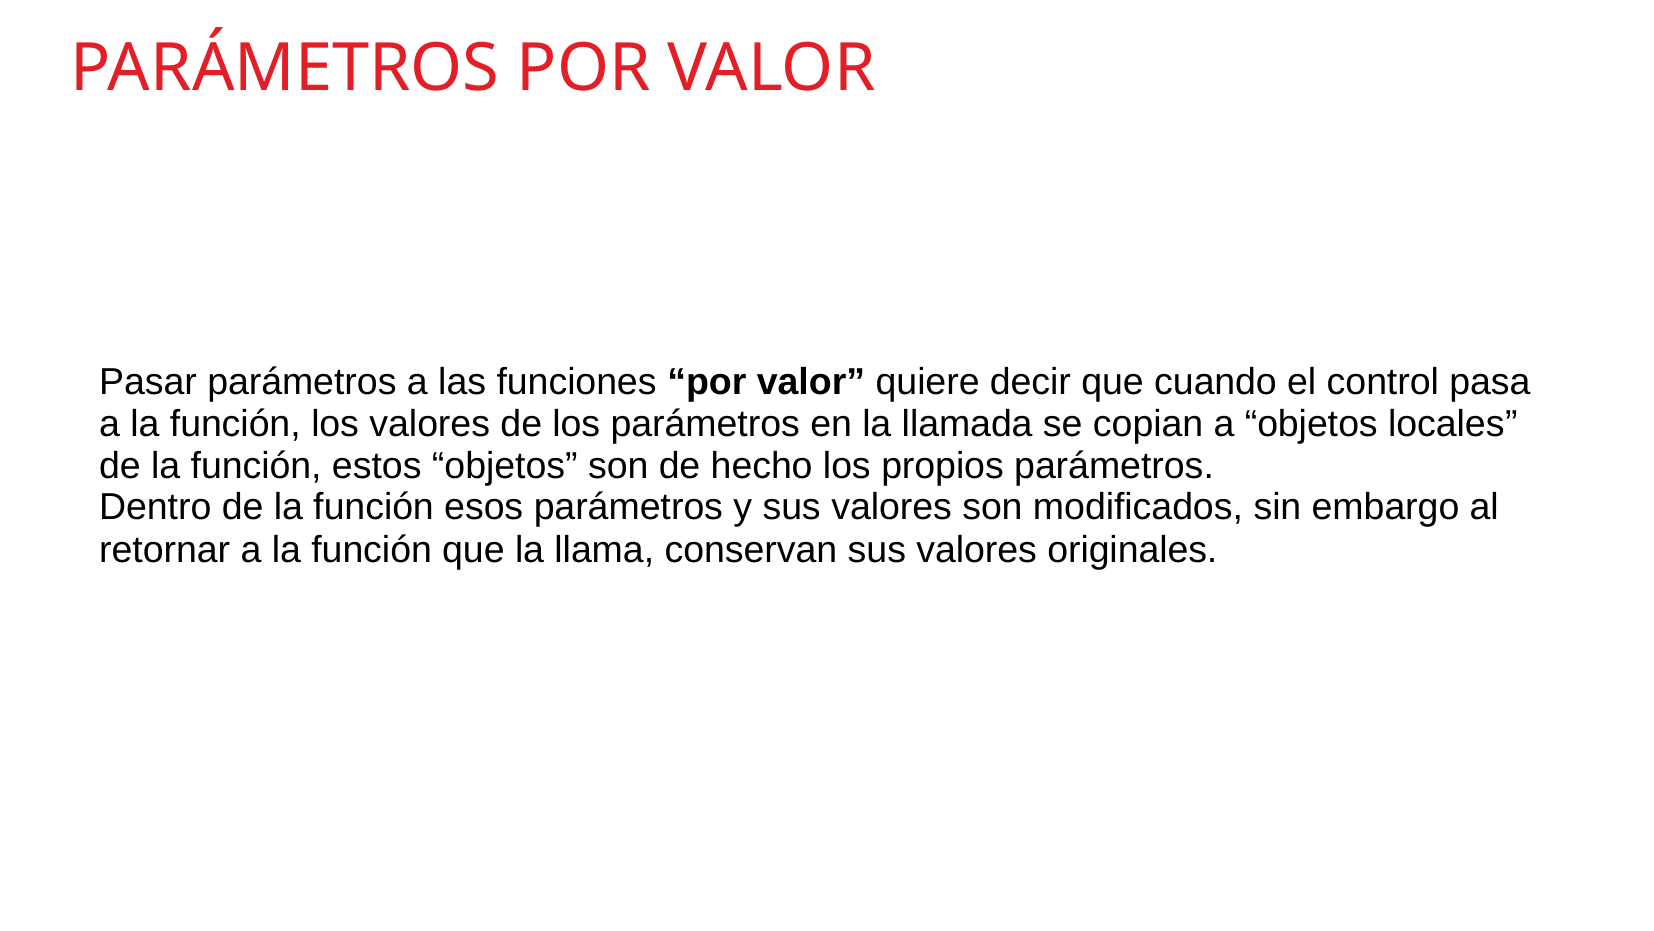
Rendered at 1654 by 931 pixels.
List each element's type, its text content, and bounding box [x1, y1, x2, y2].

text_box Pasar parámetros a las funciones “por valor” quiere decir que cuando el control pasa a la función, los valores de los parámetros en la llamada se copian a “objetos locales” de la función, estos “objetos” son de hecho los propios parámetros. Dentro de la función esos parámetros y sus valores son modificados, sin embargo al retornar a la función que la llama, conservan sus valores originales. [84, 352, 1570, 578]
title PARÁMETROS POR VALOR [70, 11, 1347, 118]
